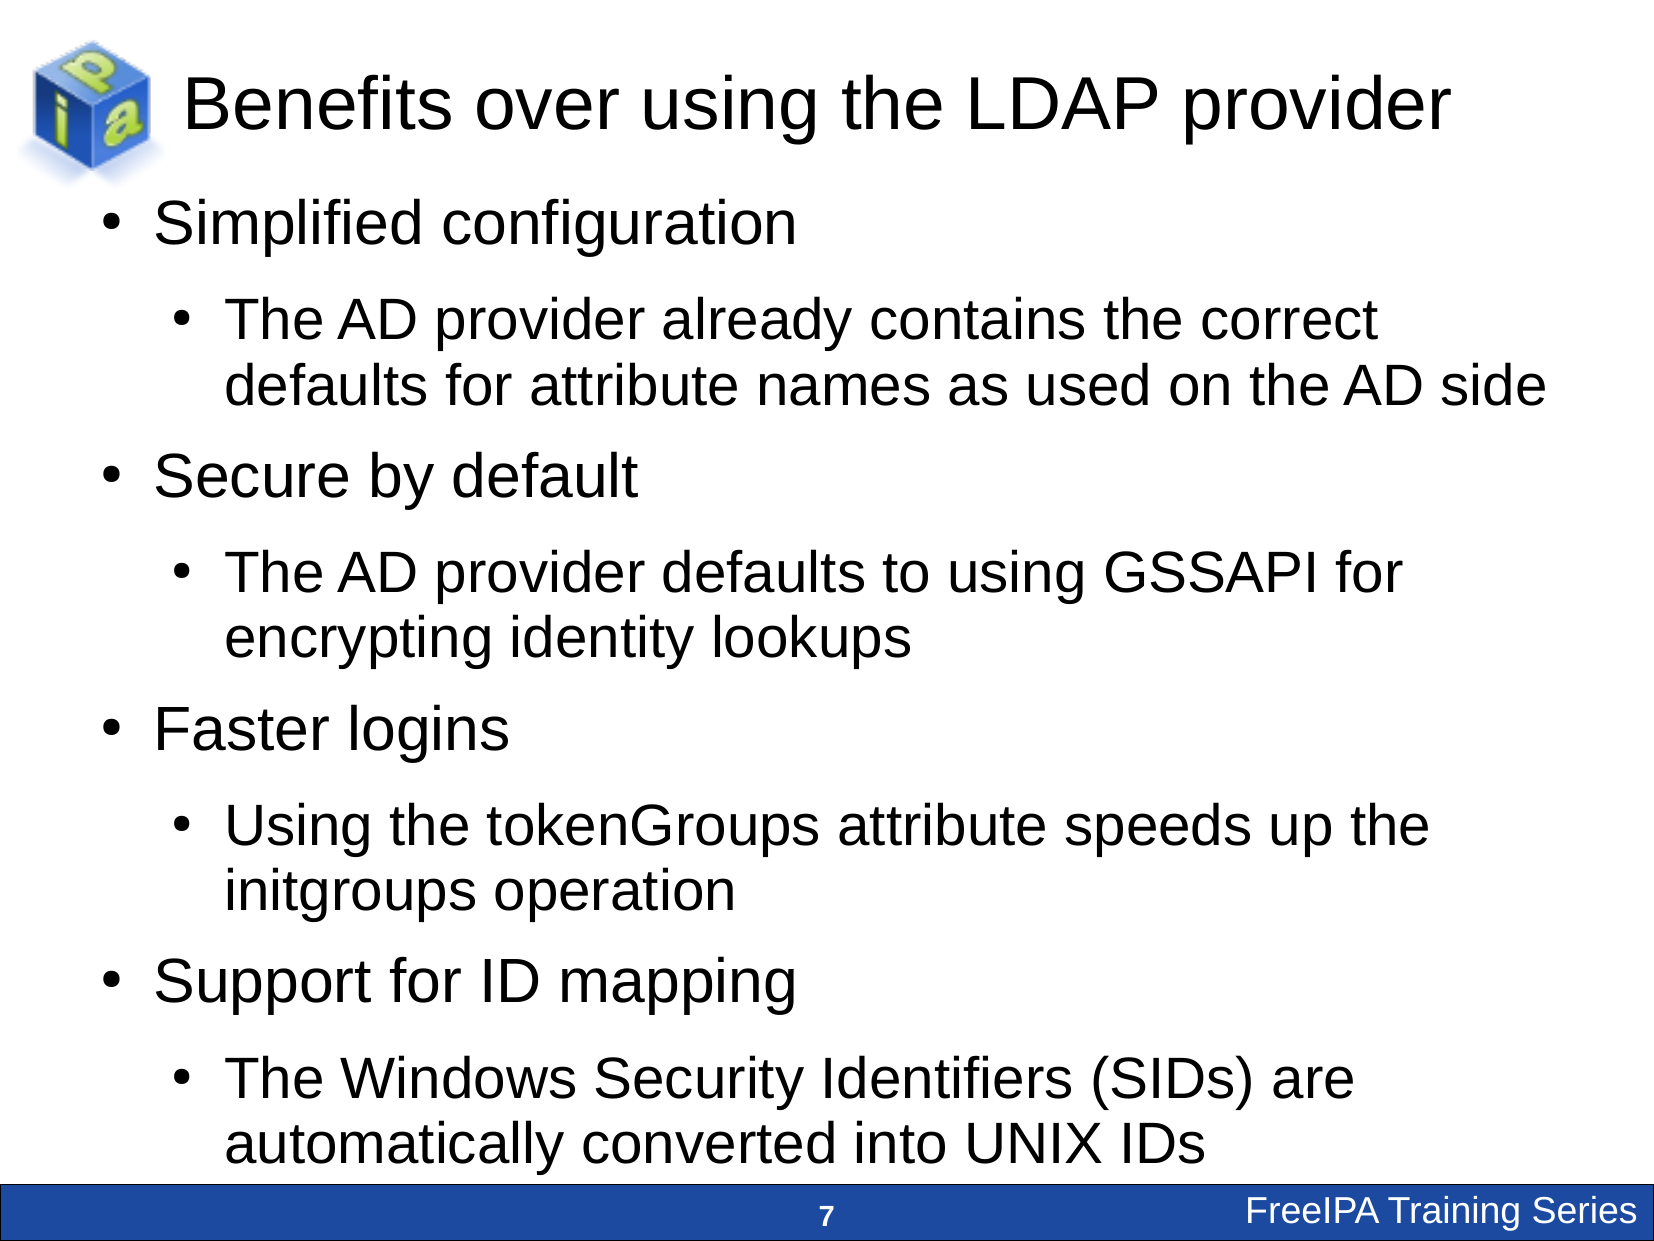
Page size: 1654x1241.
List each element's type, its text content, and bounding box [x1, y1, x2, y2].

picture [17, 34, 165, 193]
list Simplified configuration The AD provider already contains the correct defaults for attribute names as used on the AD side Secure by default The AD provider defaults to using GSSAPI for encrypting identity lookups Faster logins Using the tokenGroups attribute speeds up the initgroups operation Support for ID mapping The Windows Security Identifiers (SIDs) are automatically converted into UNIX IDs [82, 188, 1571, 1176]
title Benefits over using the LDAP provider [182, 1, 1579, 207]
